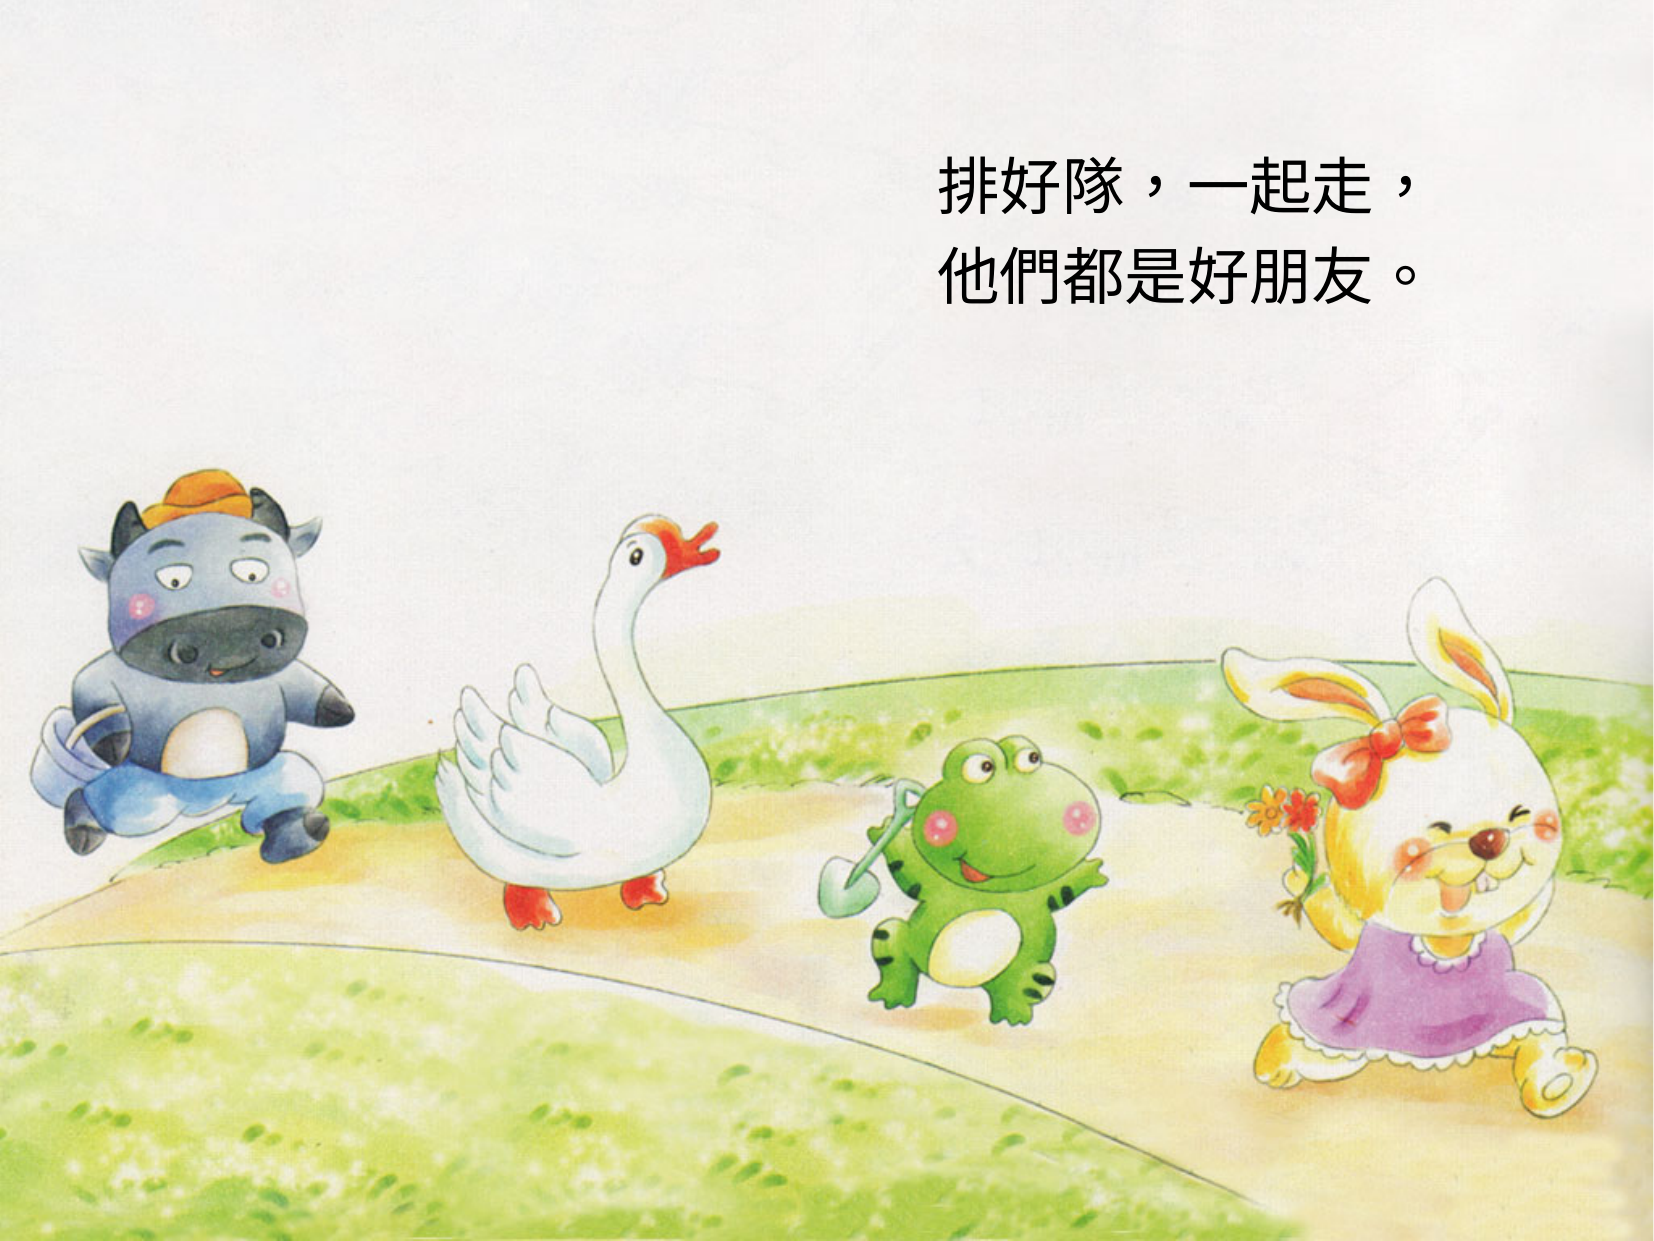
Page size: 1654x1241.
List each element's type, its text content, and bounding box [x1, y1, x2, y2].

title 排好隊，一起走， 他們都是好朋友。 [862, 123, 1512, 331]
picture [0, 0, 1654, 1241]
